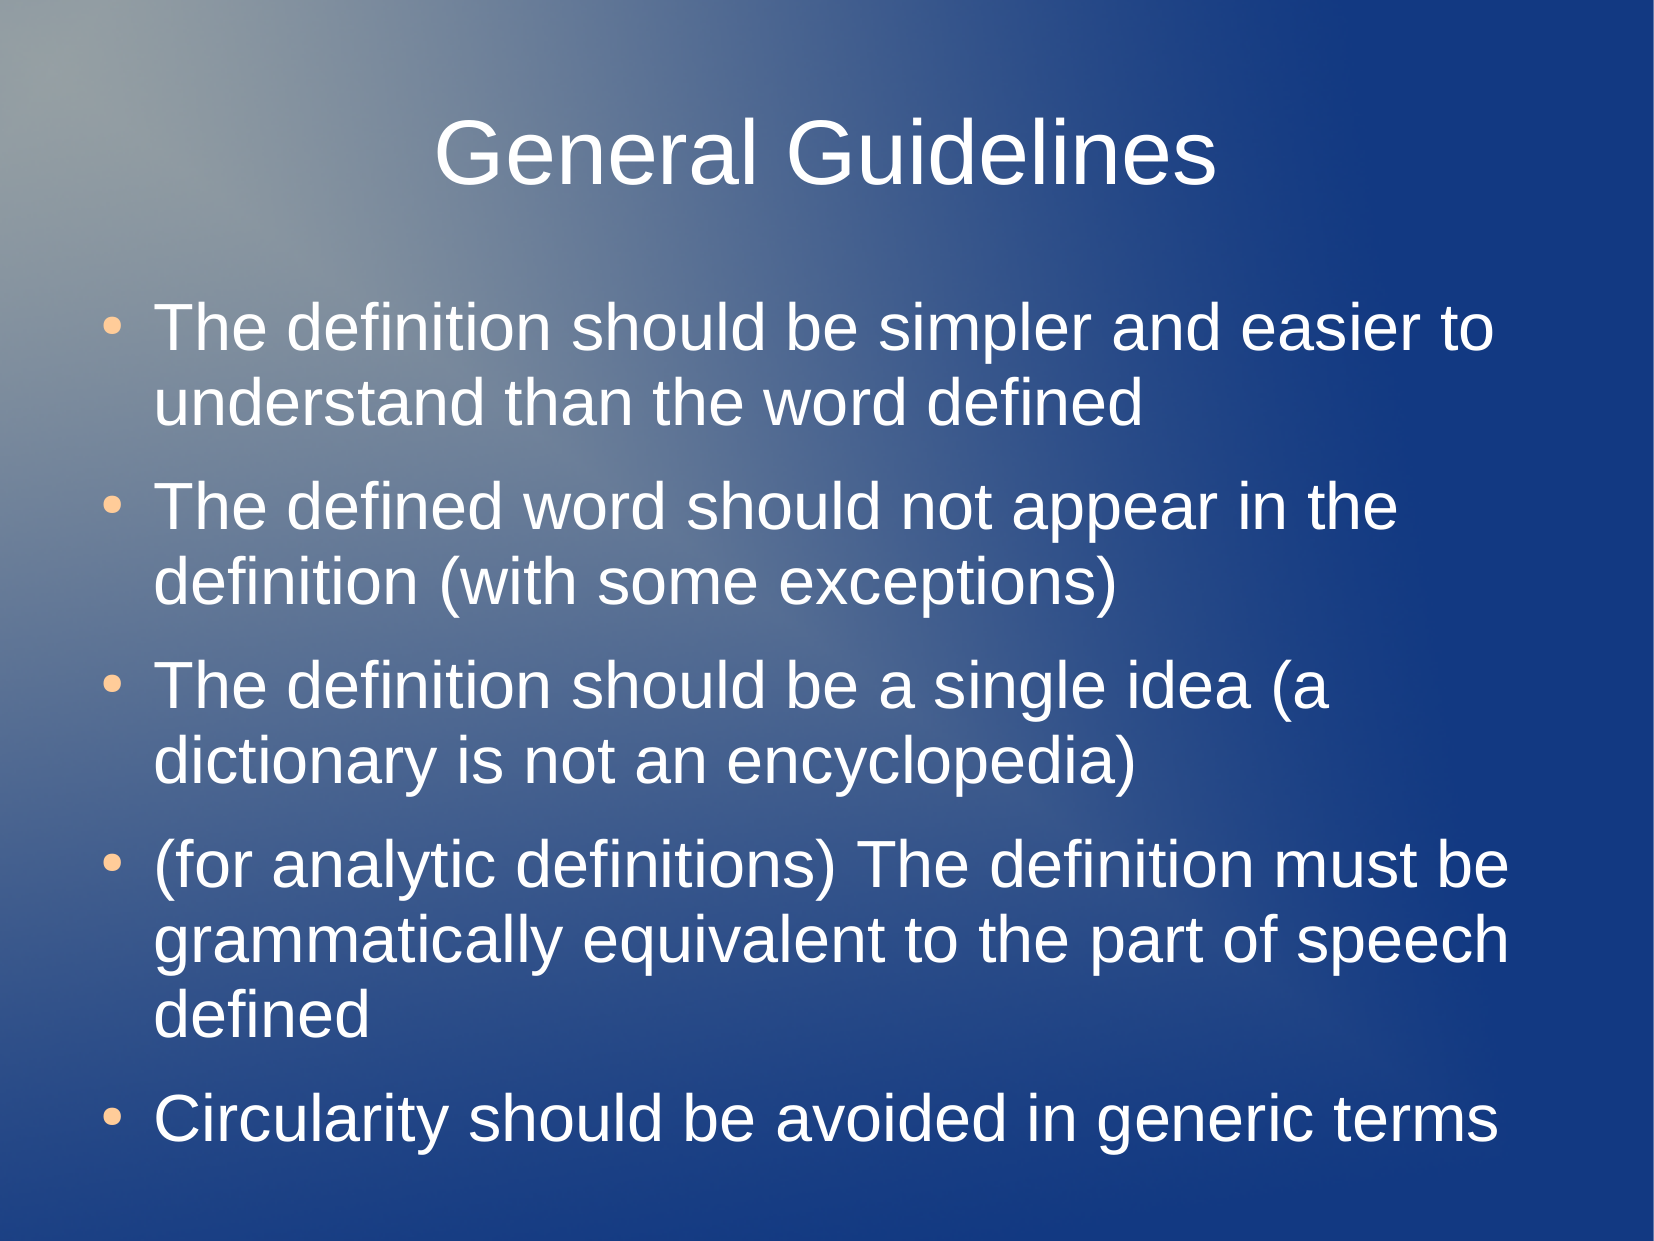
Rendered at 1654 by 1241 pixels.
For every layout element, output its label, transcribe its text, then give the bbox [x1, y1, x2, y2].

list The definition should be simpler and easier to understand than the word defined The defined word should not appear in the definition (with some exceptions) The definition should be a single idea (a dictionary is not an encyclopedia) (for analytic definitions) The definition must be grammatically equivalent to the part of speech defined Circularity should be avoided in generic terms [82, 290, 1571, 1157]
title General Guidelines [82, 49, 1571, 257]
picture [0, 0, 1654, 1241]
